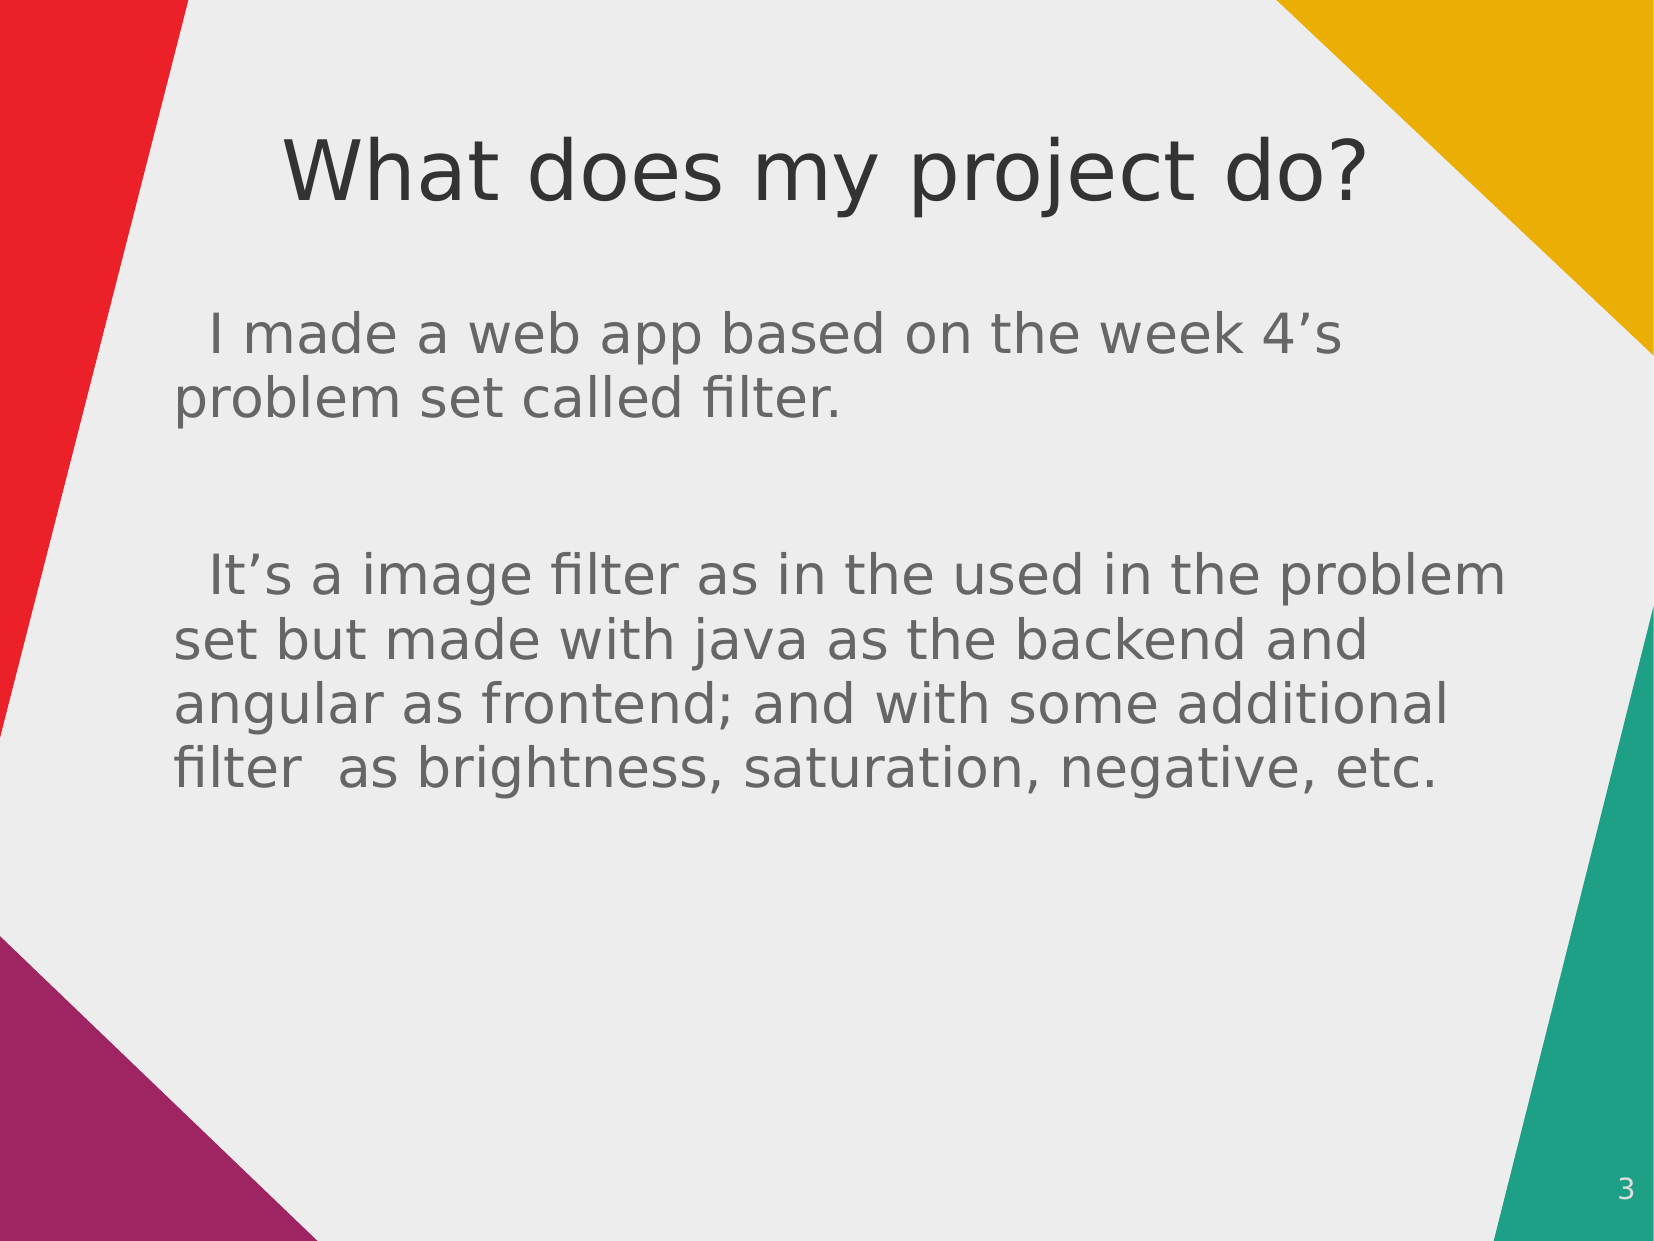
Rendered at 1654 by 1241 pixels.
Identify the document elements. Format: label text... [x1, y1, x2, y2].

list I made a web app based on the week 4’s problem set called filter. It’s a image filter as in the used in the problem set but made with java as the backend and angular as frontend; and with some additional filter as brightness, saturation, negative, etc. [114, 302, 1539, 1033]
title What does my project do? [114, 73, 1539, 271]
